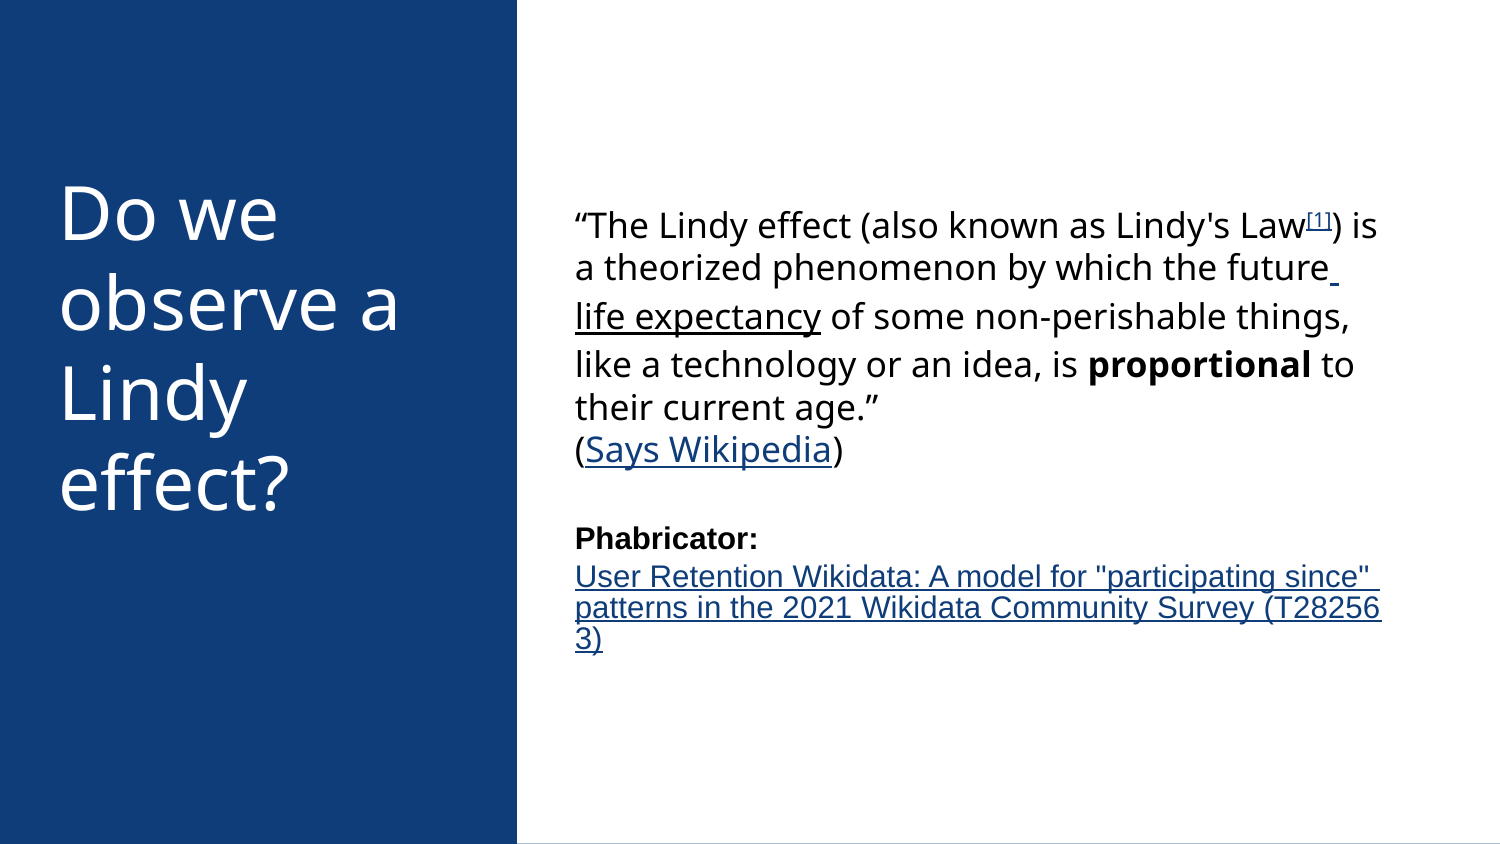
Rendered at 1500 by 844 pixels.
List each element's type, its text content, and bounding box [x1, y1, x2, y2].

title Do we observe a Lindy effect? [43, 19, 485, 541]
list “The Lindy effect (also known as Lindy's Law[1]) is a theorized phenomenon by which the future life expectancy of some non-perishable things, like a technology or an idea, is proportional to their current age.” (Says Wikipedia) Phabricator: User Retention Wikidata: A model for "participating since" patterns in the 2021 Wikidata Community Survey (T282563) [559, 140, 1406, 747]
